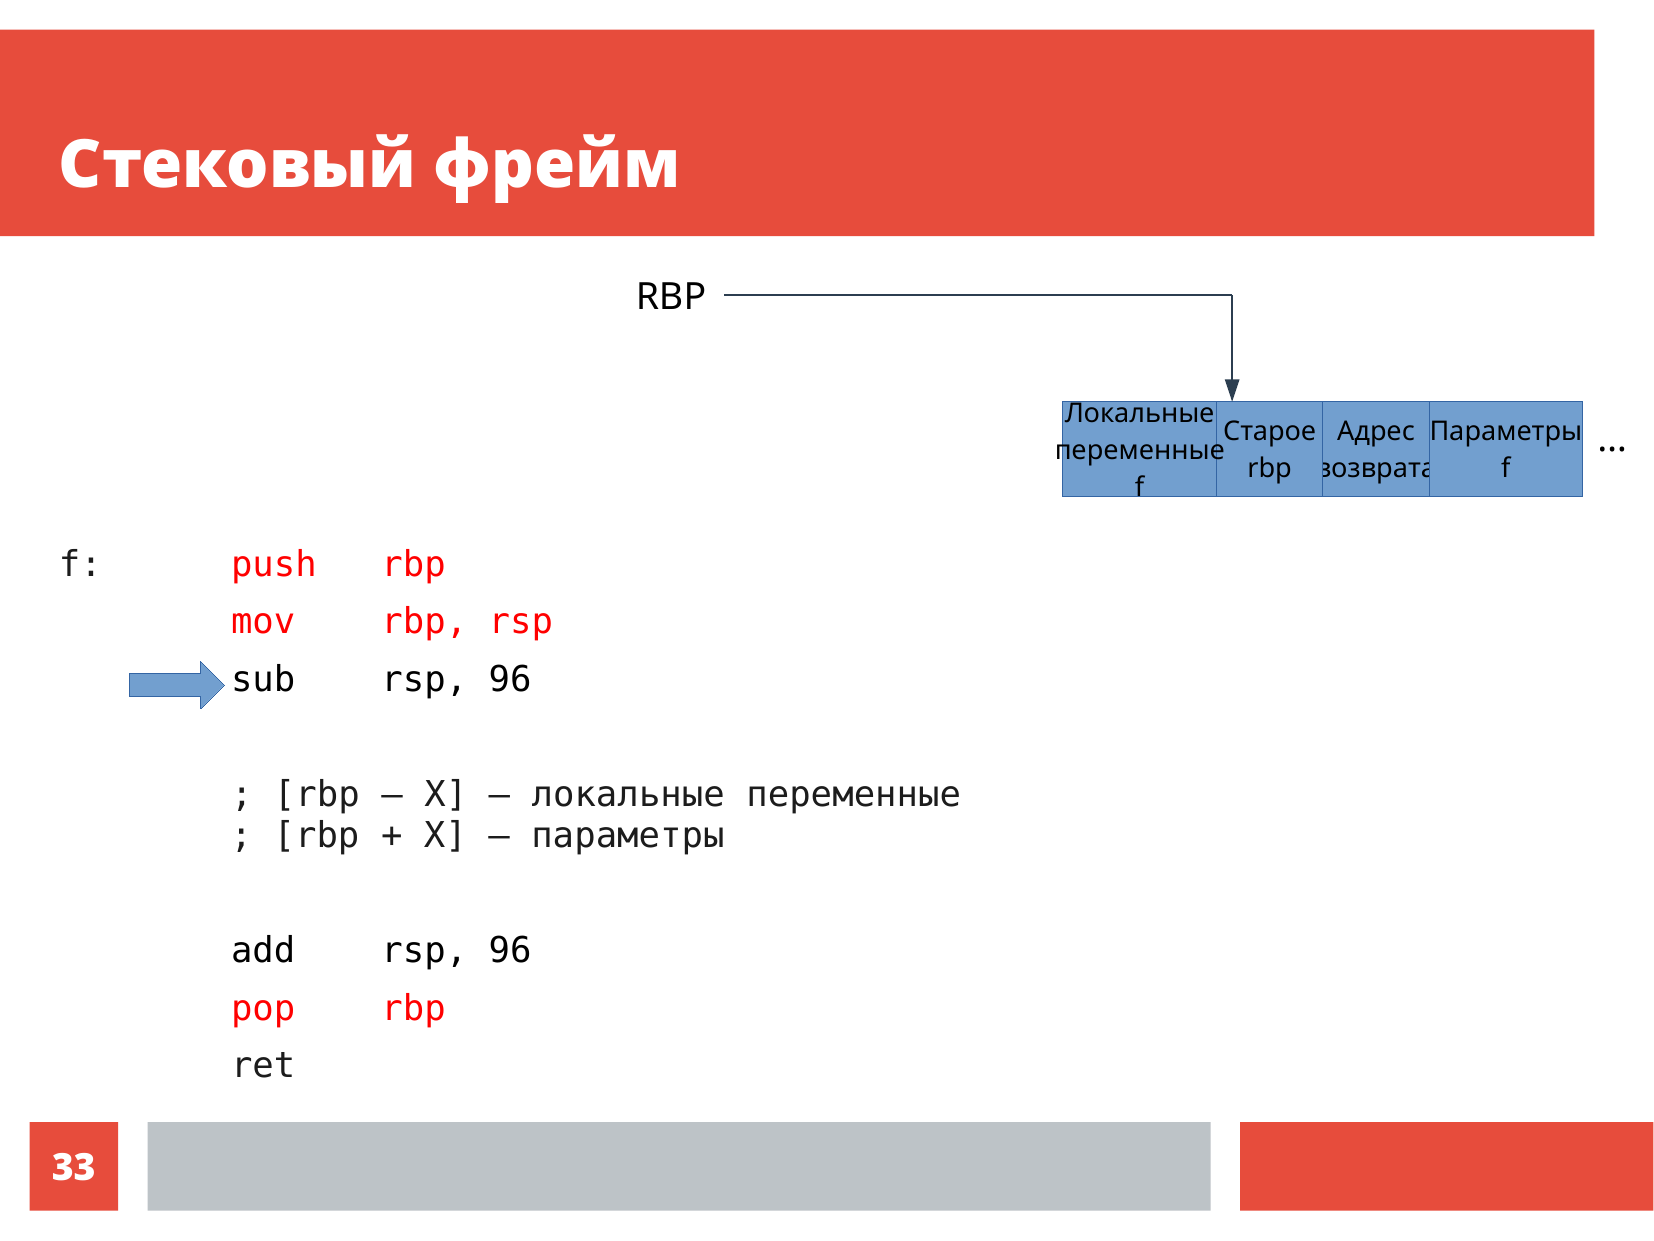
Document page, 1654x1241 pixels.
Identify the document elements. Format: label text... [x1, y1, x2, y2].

title Стековый фрейм [59, 59, 1595, 207]
text_box Локальные переменные f [1062, 401, 1217, 497]
text_box RBP [617, 271, 725, 320]
text_box Адрес возврата [1323, 401, 1429, 497]
text_box [129, 661, 225, 709]
text_box … [1582, 407, 1642, 467]
text_box Старое rbp [1217, 401, 1323, 497]
list f: push rbp mov rbp, rsp sub rsp, 96 ; [rbp — X] – локальные переменные ; [rbp + X] – параметры add rsp, 96 pop rbp ret [59, 543, 1565, 1093]
text_box Параметры f [1429, 401, 1583, 497]
